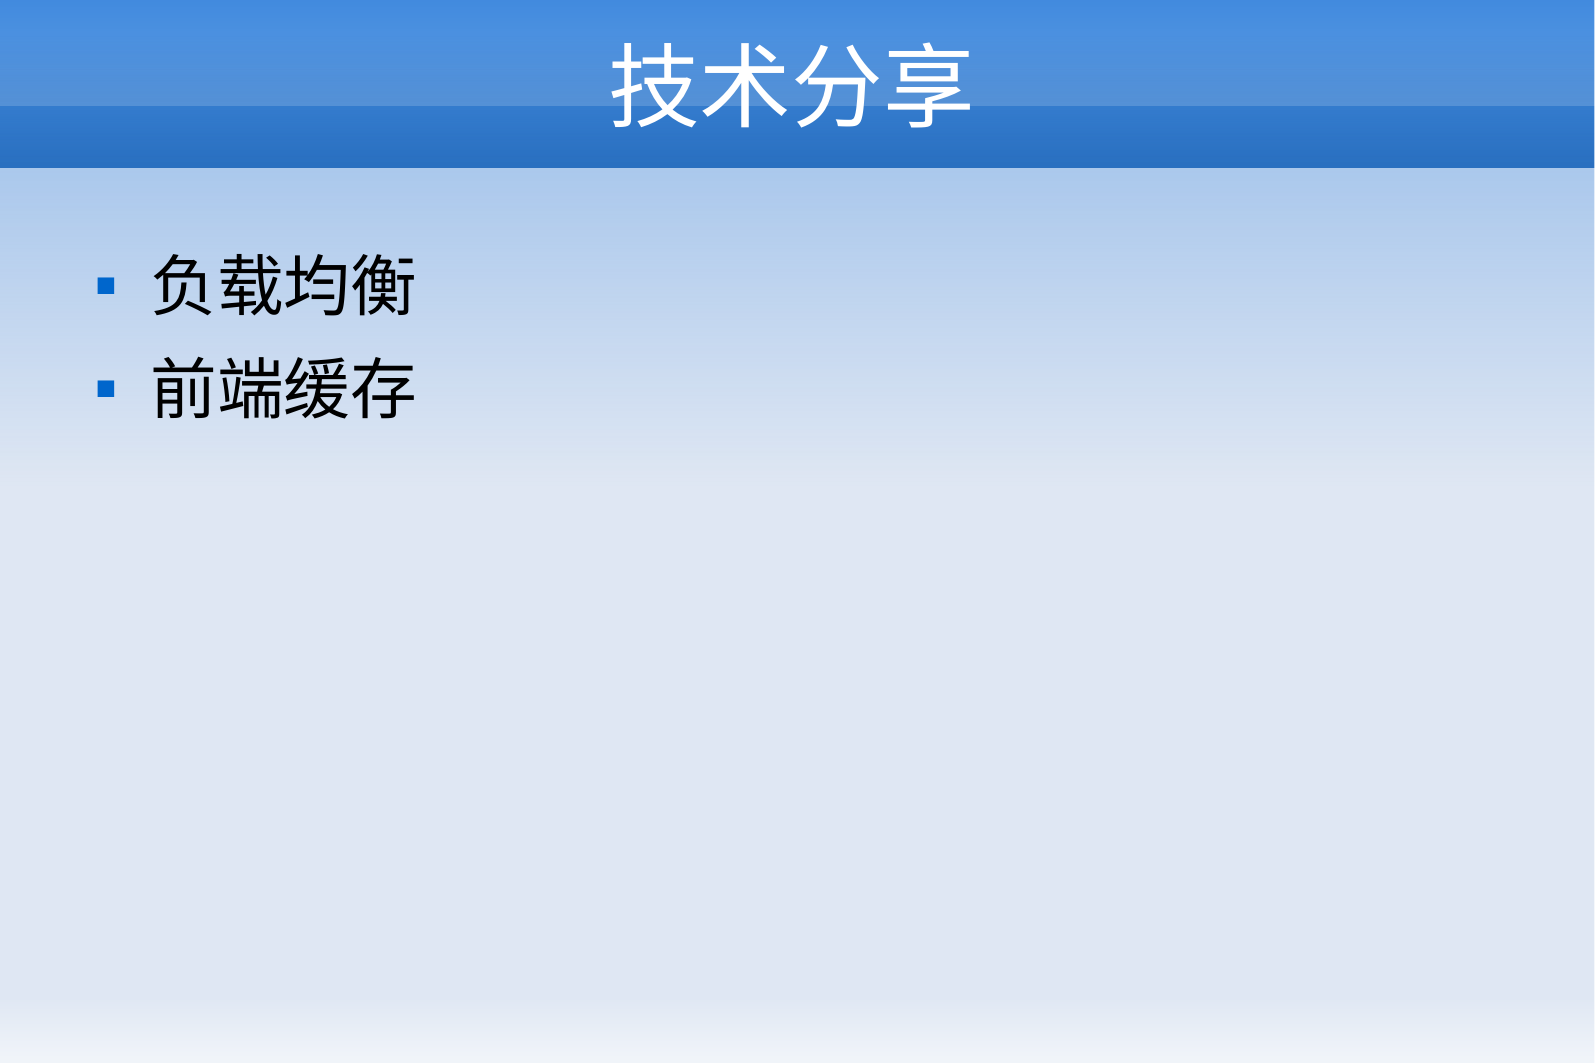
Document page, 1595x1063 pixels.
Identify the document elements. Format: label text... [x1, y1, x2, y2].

title 技术分享 [74, 0, 1510, 178]
picture [0, 0, 1595, 1063]
list 负载均衡 前端缓存 [79, 248, 1515, 951]
